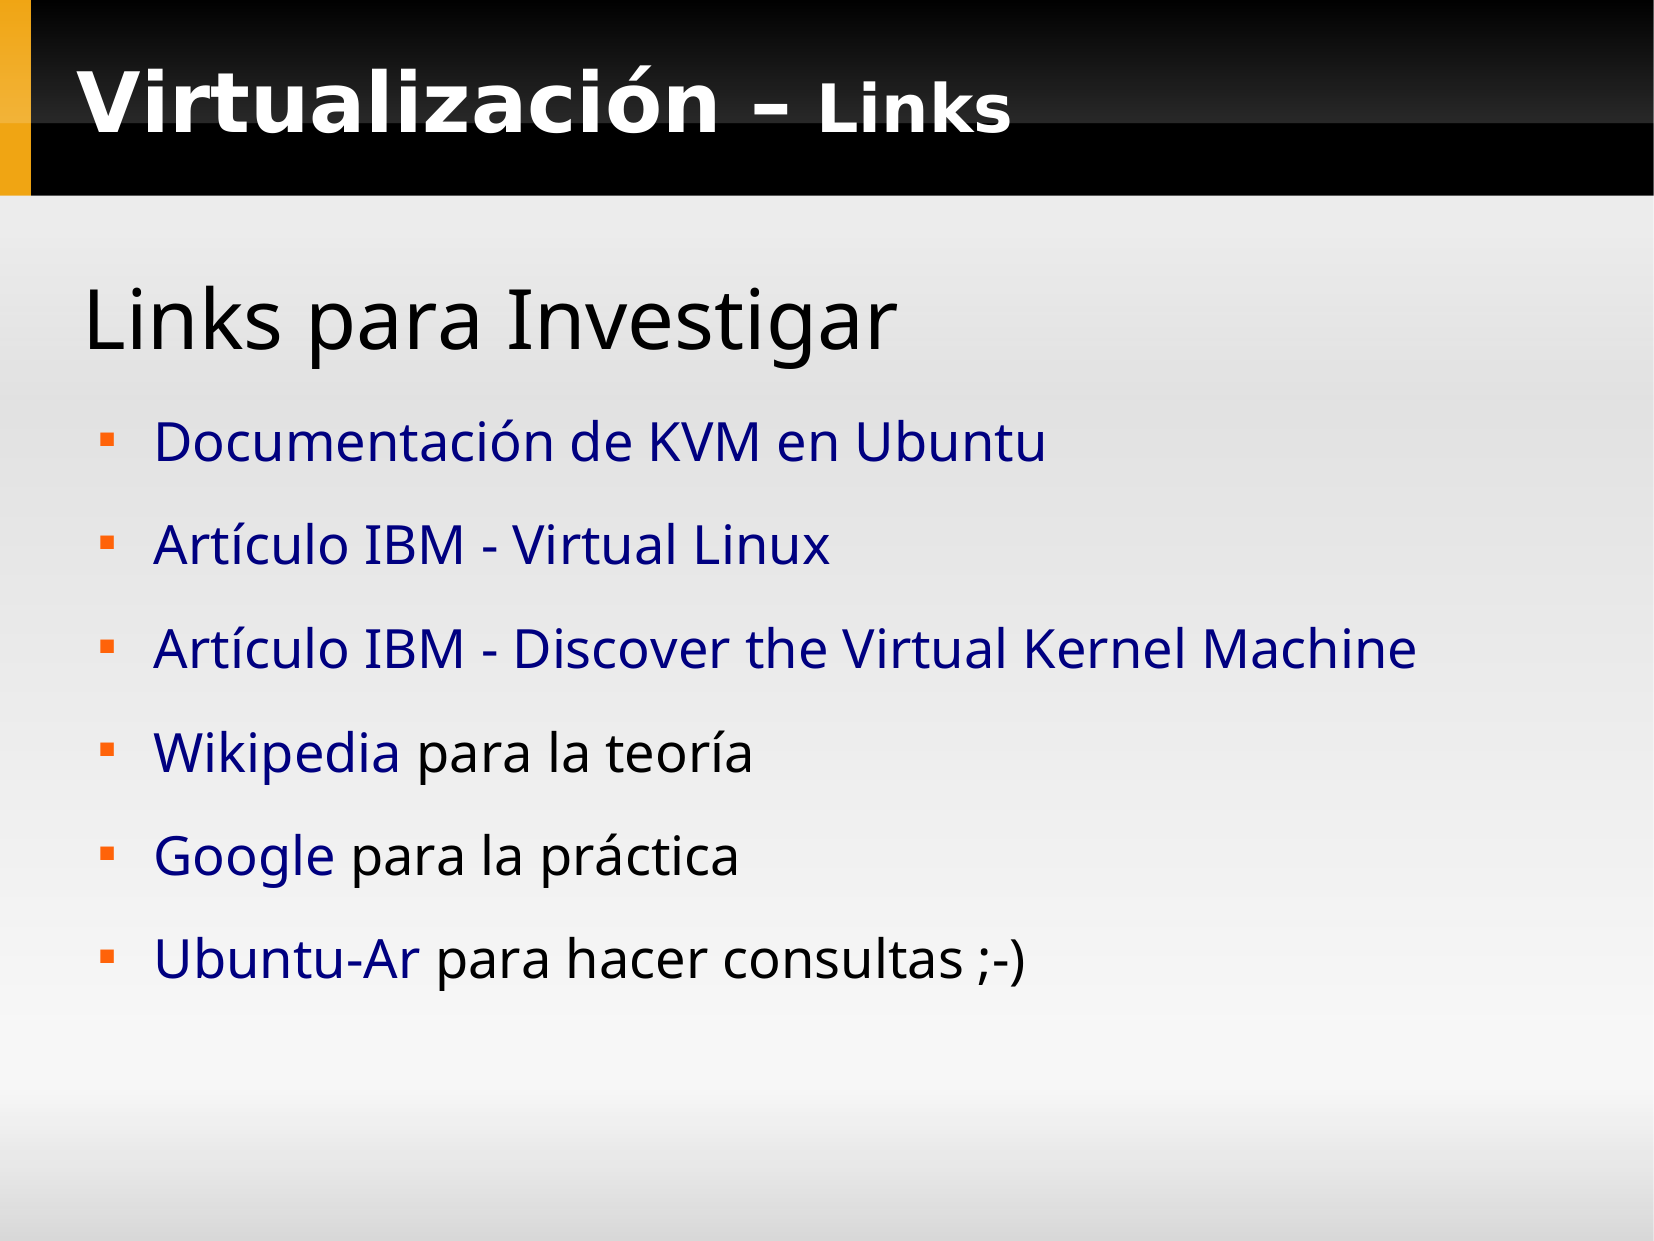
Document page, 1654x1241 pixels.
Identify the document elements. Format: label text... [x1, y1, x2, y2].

list Links para Investigar Documentación de KVM en Ubuntu Artículo IBM - Virtual Linux Artículo IBM - Discover the Virtual Kernel Machine Wikipedia para la teoría Google para la práctica Ubuntu-Ar para hacer consultas ;-) [82, 260, 1625, 1211]
title Virtualización – Links [76, 0, 1565, 208]
picture [0, 0, 1654, 1241]
